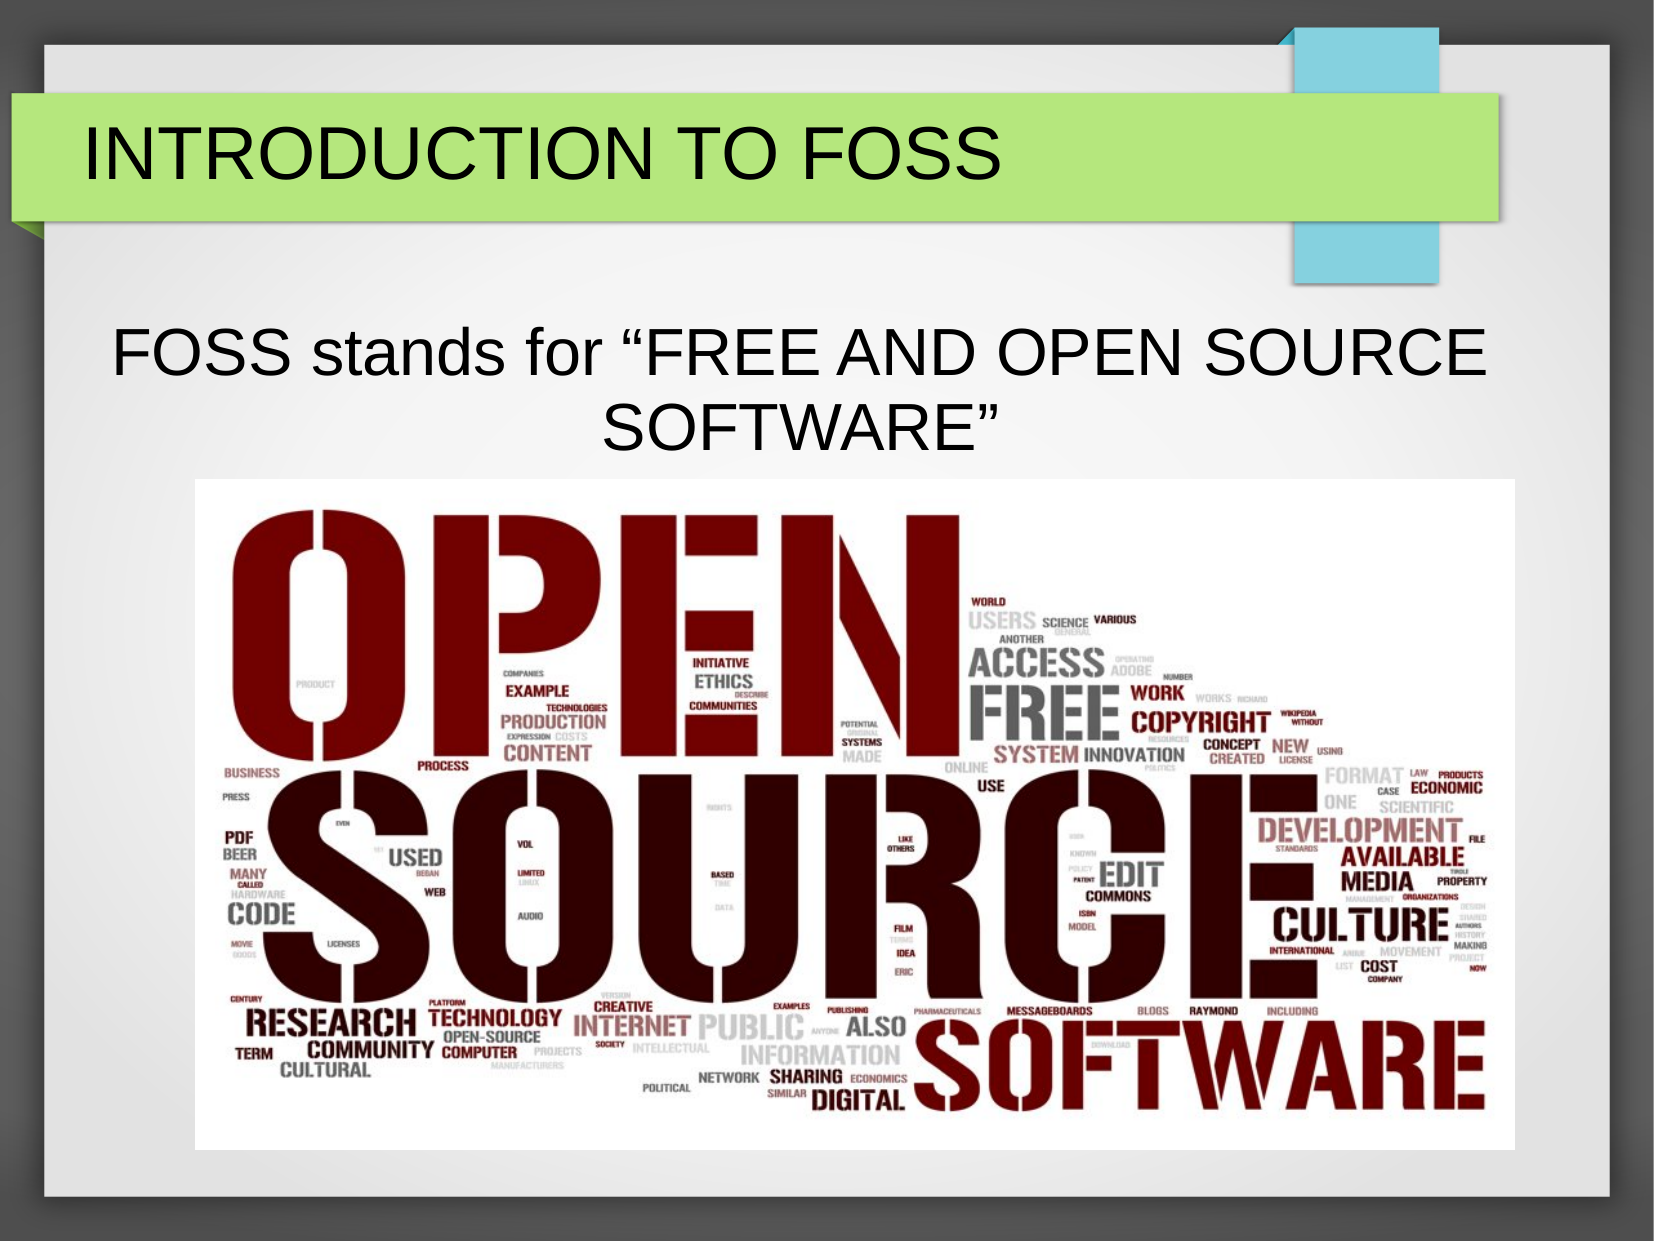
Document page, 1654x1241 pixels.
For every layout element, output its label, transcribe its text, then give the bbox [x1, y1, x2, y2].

subtitle FOSS stands for “FREE AND OPEN SOURCE SOFTWARE” [56, 180, 1546, 900]
picture [0, 0, 1654, 1241]
title INTRODUCTION TO FOSS [82, 94, 1264, 180]
